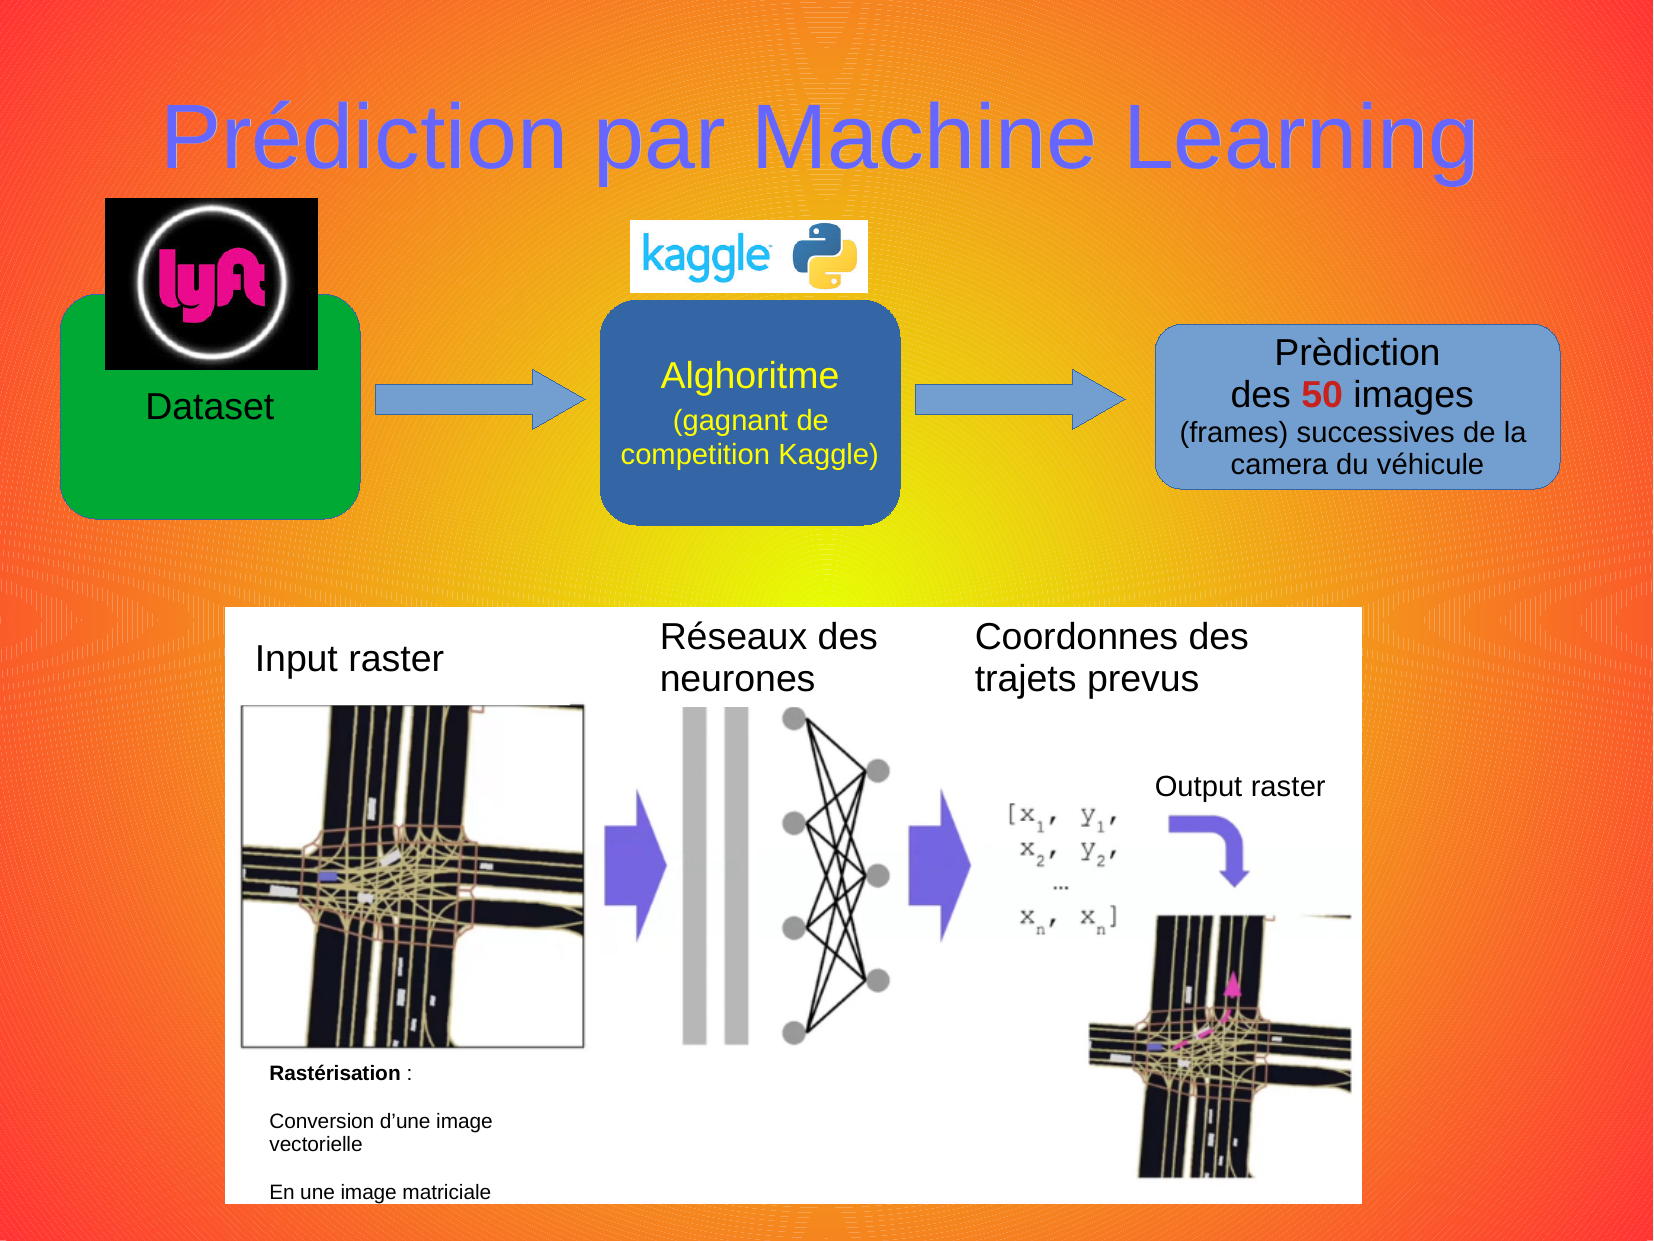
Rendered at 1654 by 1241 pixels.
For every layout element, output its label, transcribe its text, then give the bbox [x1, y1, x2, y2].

text_box [915, 369, 1126, 430]
text_box Alghoritme (gagnant de competition Kaggle) [600, 300, 901, 526]
text_box Réseaux des neurones [645, 608, 931, 707]
title Prédiction par Machine Learning [90, 32, 1578, 241]
text_box Rastérisation : Conversion d’une image vectorielle En une image matriciale [254, 1053, 571, 1212]
text_box Input raster [240, 630, 571, 706]
text_box Prèdiction des 50 images (frames) successives de la camera du véhicule [1155, 324, 1561, 490]
text_box Dataset [60, 294, 361, 520]
picture [630, 220, 868, 293]
text_box Output raster [1140, 762, 1351, 811]
picture [225, 607, 1362, 1204]
text_box [375, 369, 586, 430]
text_box Coordonnes des trajets prevus [960, 608, 1336, 707]
picture [105, 198, 318, 370]
